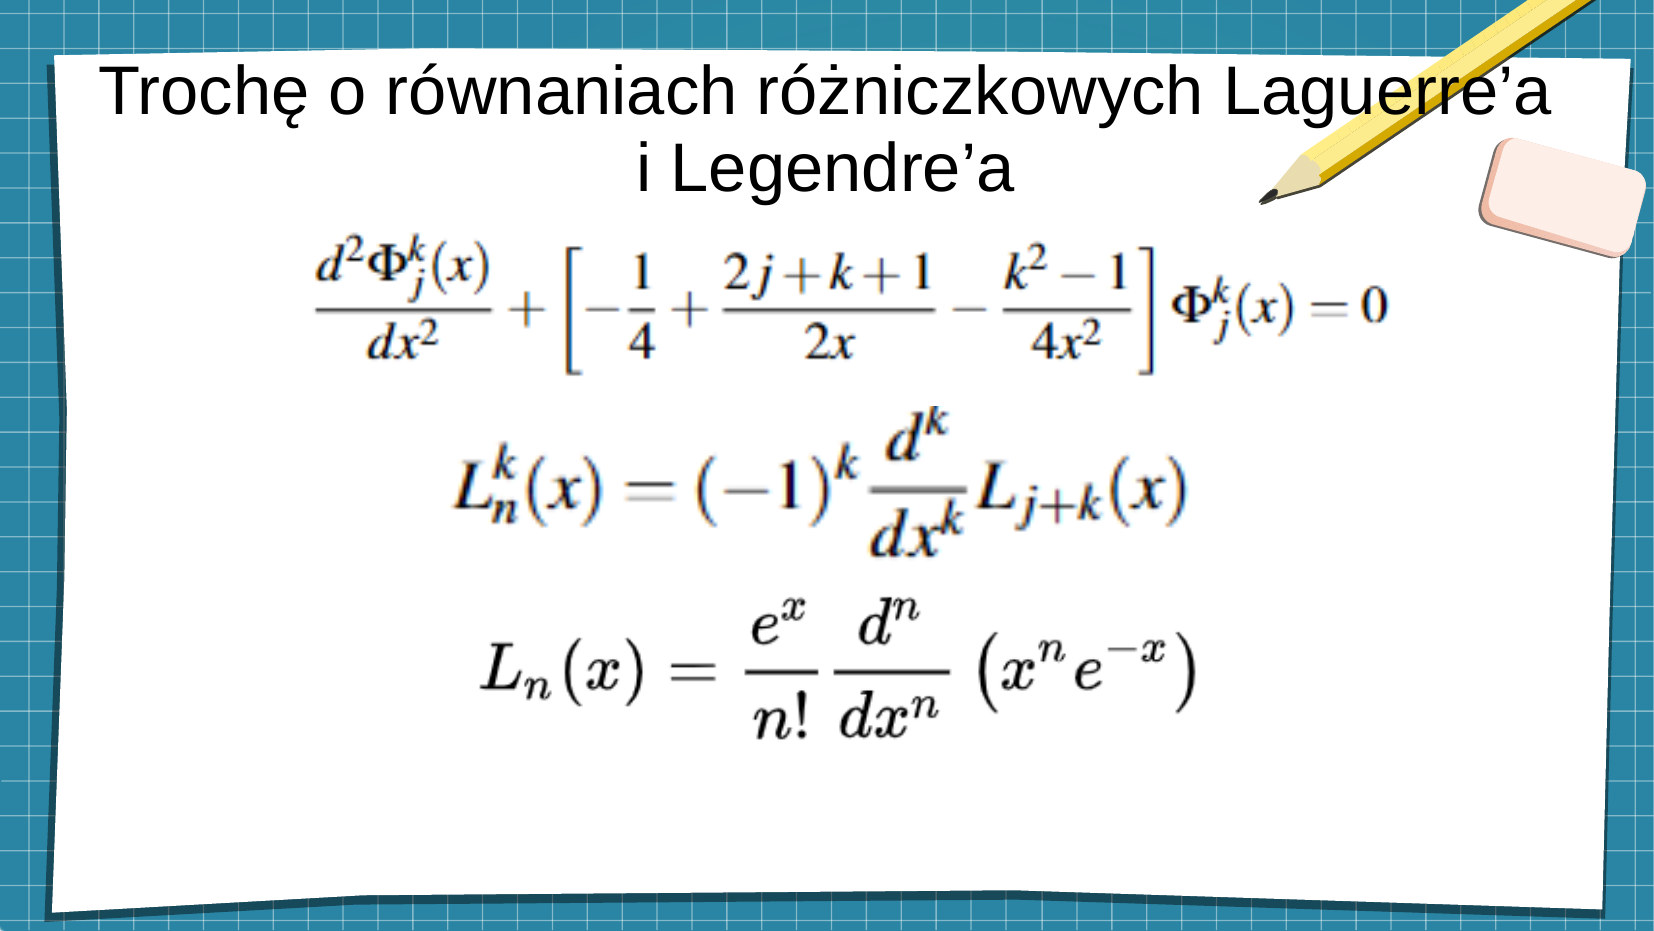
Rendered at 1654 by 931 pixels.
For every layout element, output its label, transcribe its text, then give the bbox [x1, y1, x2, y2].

title Trochę o równaniach różniczkowych Laguerre’a i Legendre’a [81, 51, 1570, 207]
picture [275, 206, 1418, 404]
picture [442, 406, 1215, 759]
